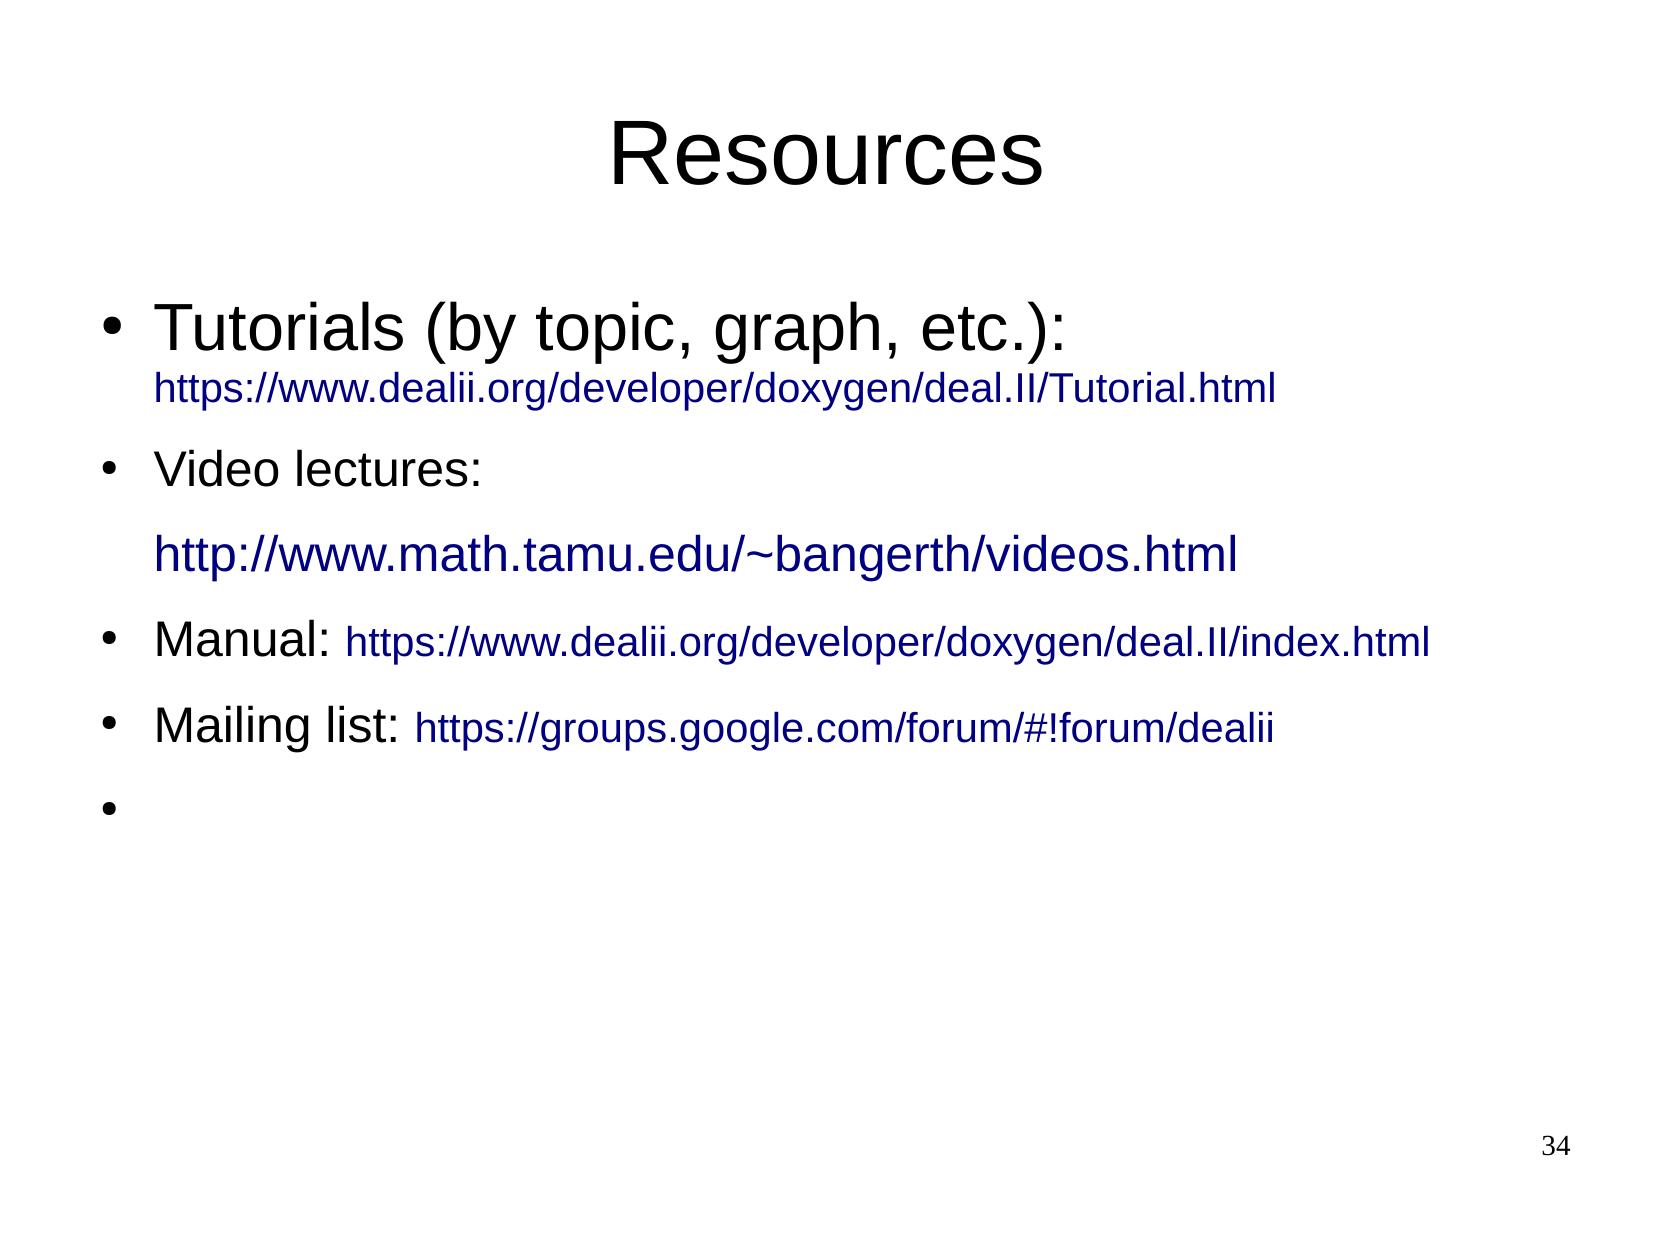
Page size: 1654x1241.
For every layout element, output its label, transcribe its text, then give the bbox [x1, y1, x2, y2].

title Resources [82, 49, 1571, 257]
list Tutorials (by topic, graph, etc.): https://www.dealii.org/developer/doxygen/deal.II/Tutorial.html Video lectures: http://www.math.tamu.edu/~bangerth/videos.html Manual: https://www.dealii.org/developer/doxygen/deal.II/index.html Mailing list: https://groups.google.com/forum/#!forum/dealii [82, 290, 1538, 1010]
